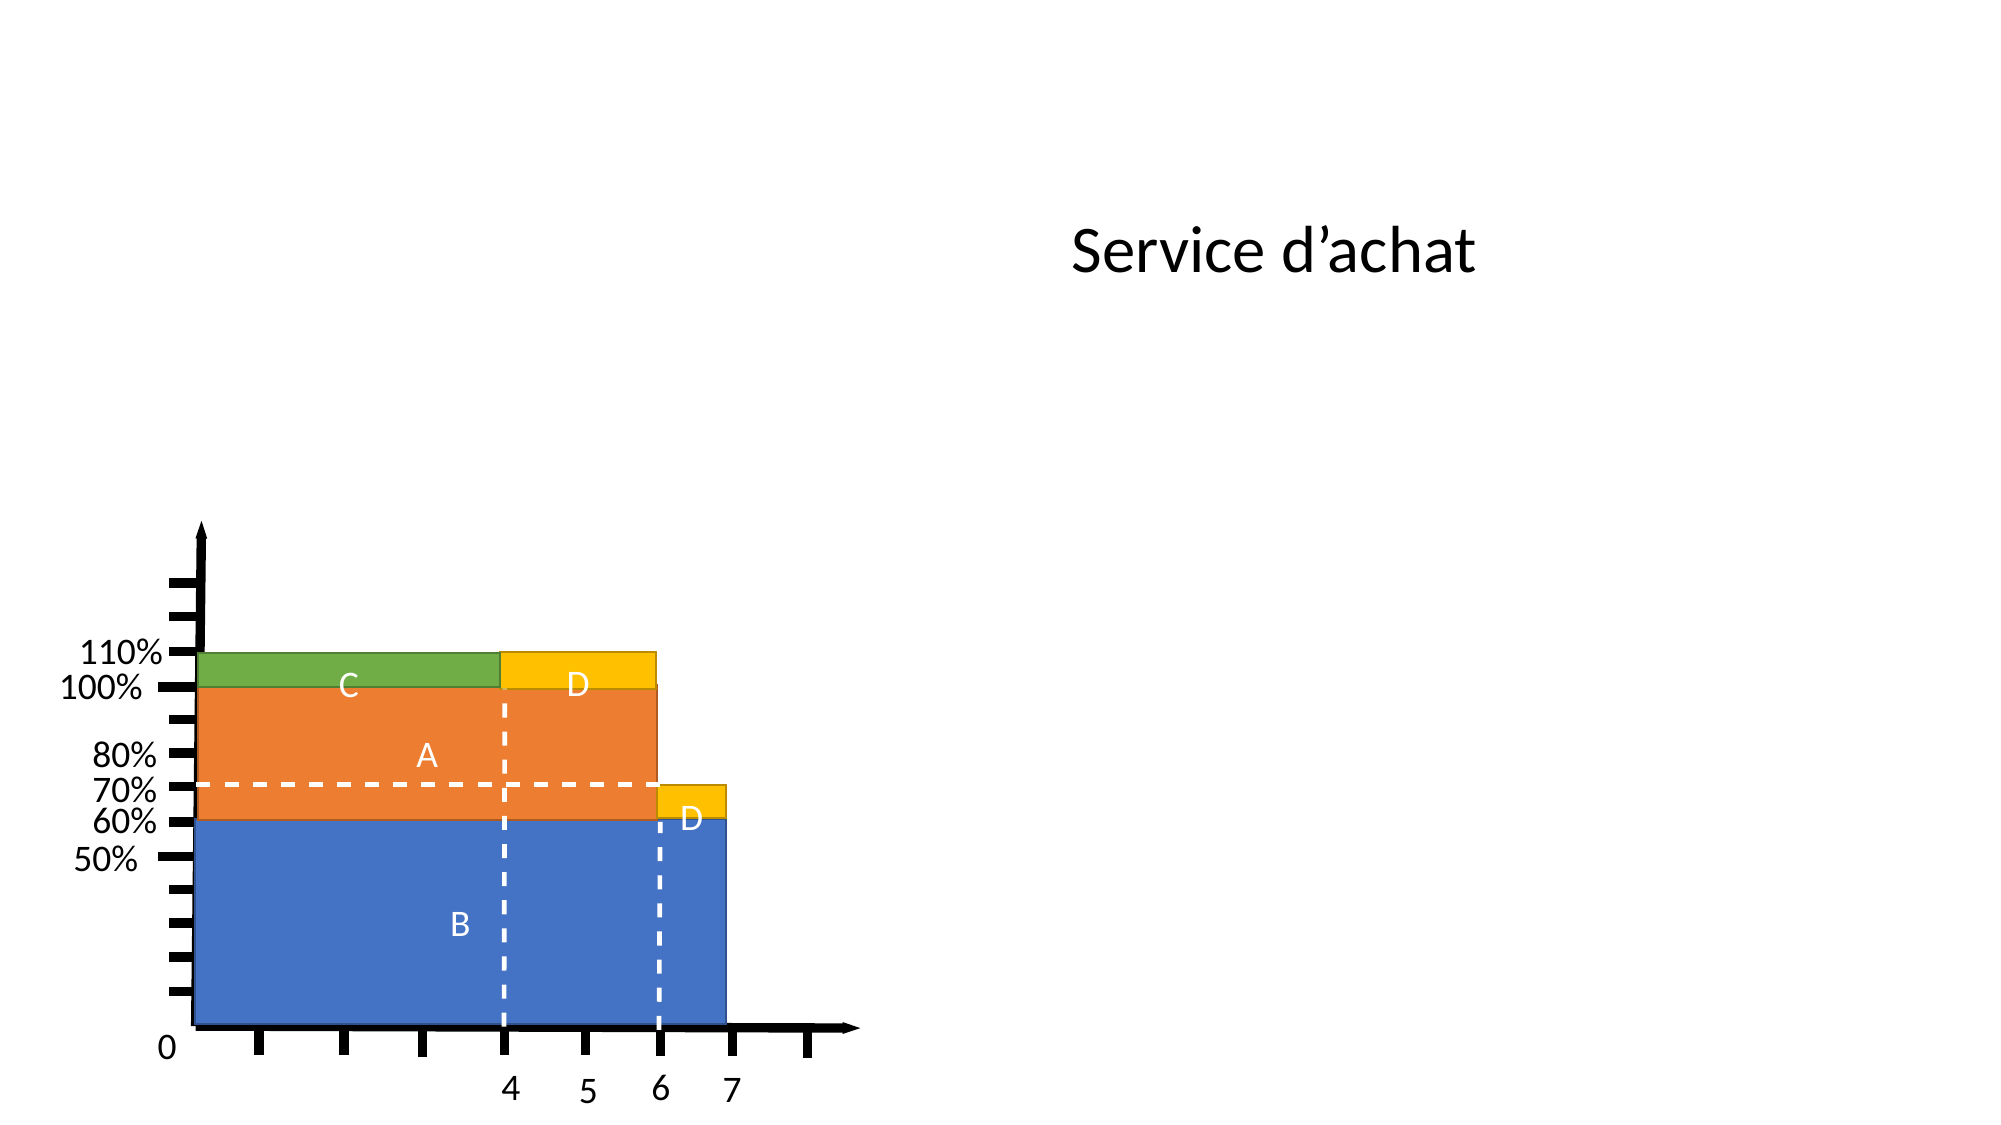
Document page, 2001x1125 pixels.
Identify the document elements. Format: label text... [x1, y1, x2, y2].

text_box 0 [142, 1014, 228, 1075]
text_box 70% [77, 757, 174, 788]
text_box D [686, 809, 698, 818]
text_box 100% [43, 654, 159, 715]
text_box B [686, 819, 698, 827]
text_box 5 [563, 1058, 649, 1119]
text_box B [195, 819, 726, 1024]
text_box 60% [77, 788, 174, 850]
text_box D [657, 785, 726, 818]
text_box 80% [77, 722, 174, 757]
text_box 6 [636, 1055, 682, 1117]
text_box 7 [707, 1057, 753, 1119]
text_box D [572, 675, 584, 689]
text_box 110% [63, 619, 179, 681]
text_box Service d’achat [1056, 198, 1681, 295]
text_box 50% [58, 826, 159, 888]
text_box A [572, 689, 583, 693]
text_box 4 [486, 1055, 532, 1117]
text_box C [198, 653, 500, 687]
text_box D [500, 652, 656, 689]
text_box A [198, 685, 657, 820]
